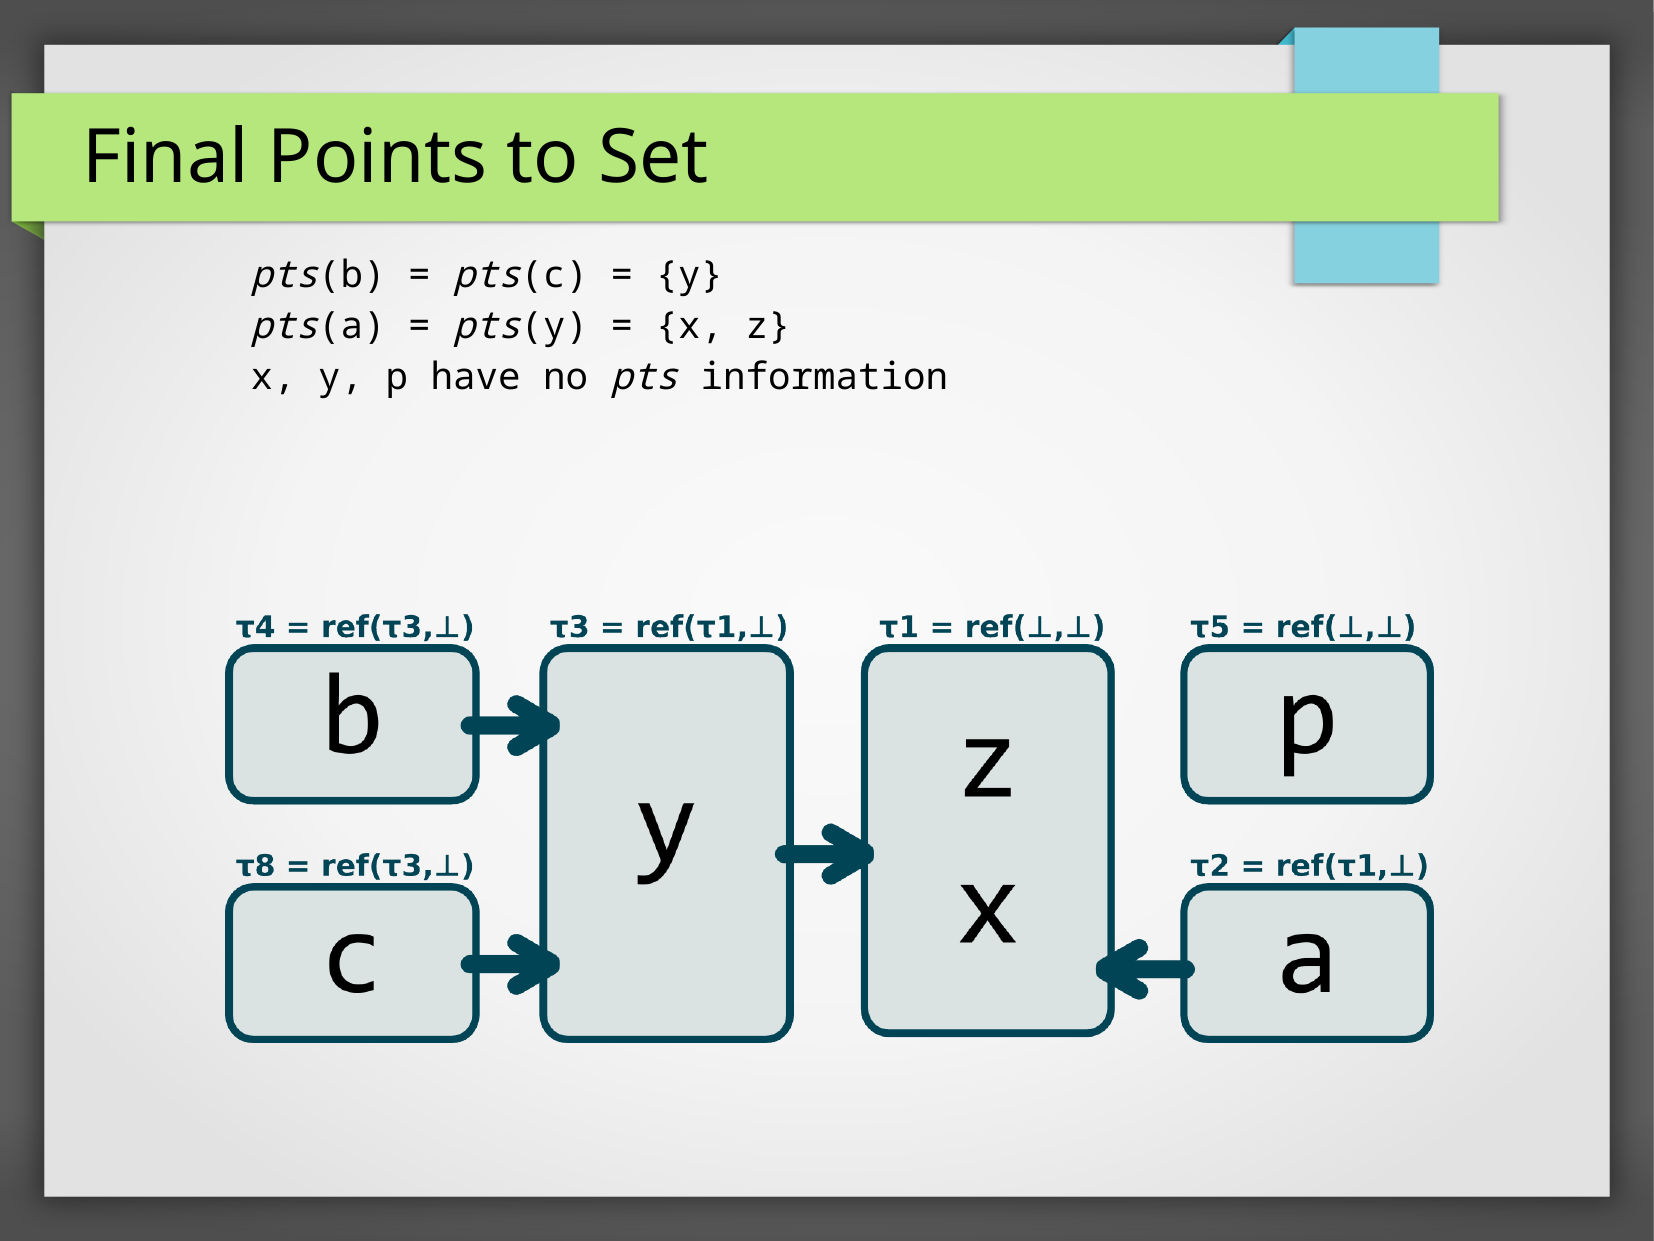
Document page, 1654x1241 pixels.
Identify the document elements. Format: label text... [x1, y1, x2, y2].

picture [0, 0, 1654, 1241]
title Final Points to Set [82, 94, 1264, 213]
text_box pts(b) = pts(c) = {y} pts(a) = pts(y) = {x, z} x, y, p have no pts information [165, 240, 1261, 446]
